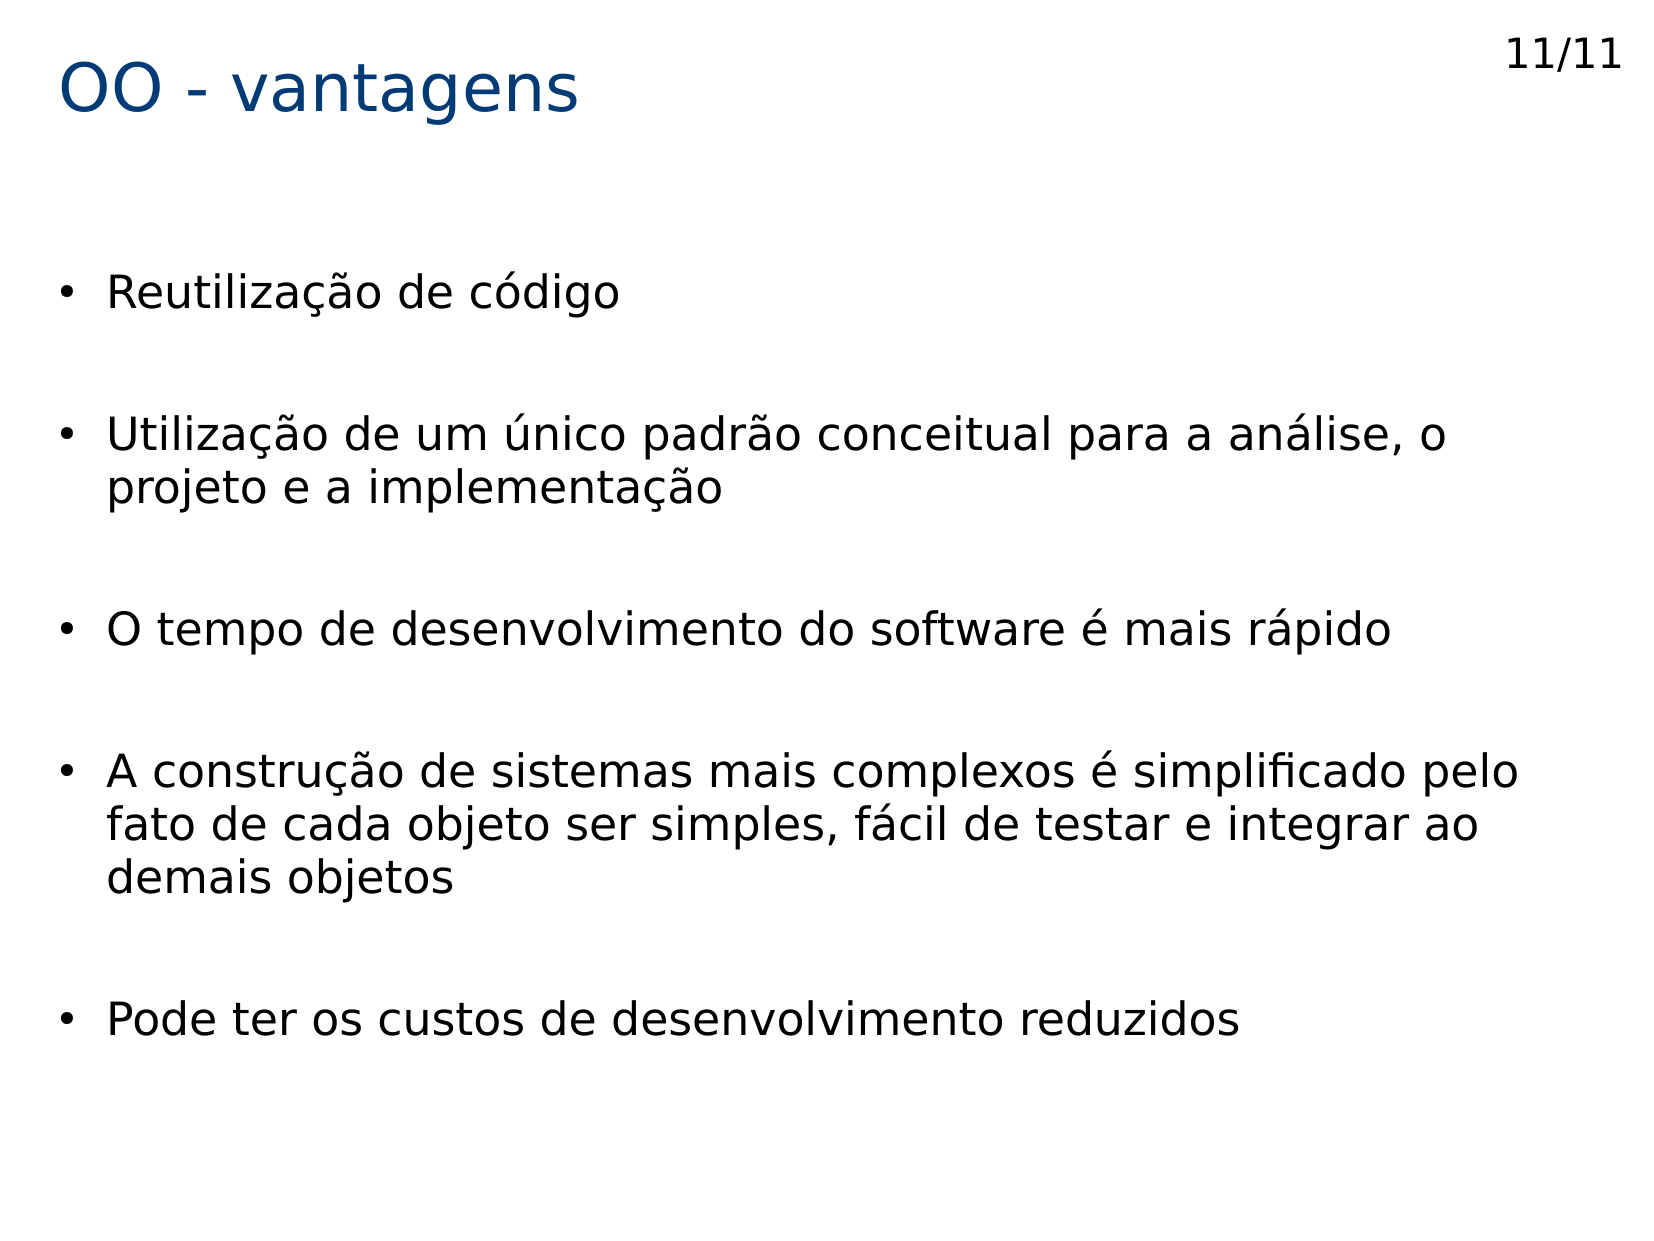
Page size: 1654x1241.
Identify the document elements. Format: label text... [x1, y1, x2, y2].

list Reutilização de código Utilização de um único padrão conceitual para a análise, o projeto e a implementação O tempo de desenvolvimento do software é mais rápido A construção de sistemas mais complexos é simplificado pelo fato de cada objeto ser simples, fácil de testar e integrar ao demais objetos Pode ter os custos de desenvolvimento reduzidos [59, 265, 1625, 1211]
title OO - vantagens [59, 29, 1506, 148]
